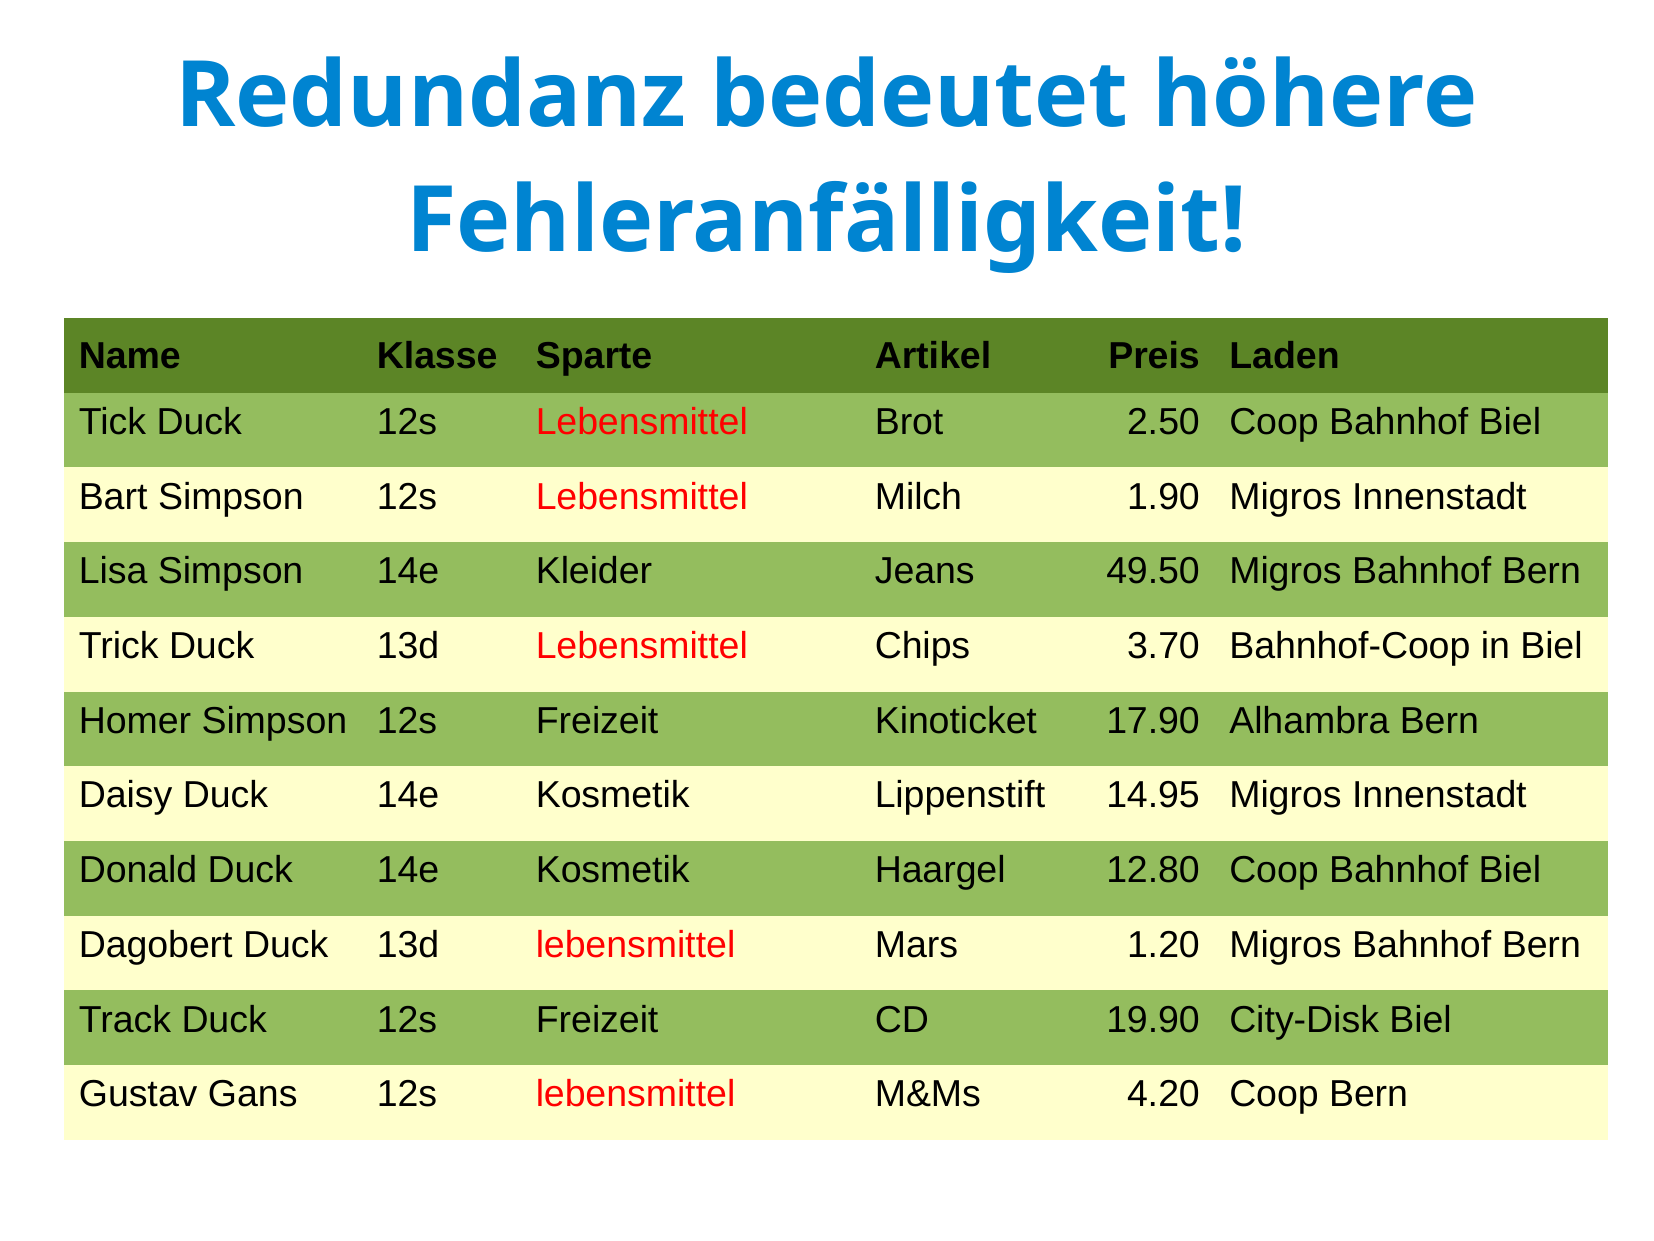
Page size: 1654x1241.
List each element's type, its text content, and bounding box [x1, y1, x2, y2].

table_cell City-Disk Biel [1215, 990, 1608, 1065]
table_cell 1.20 [1088, 916, 1215, 990]
table_cell Donald Duck [64, 841, 362, 916]
table_cell Freizeit [521, 692, 860, 766]
table_cell Lippenstift [860, 766, 1088, 841]
table_cell Dagobert Duck [64, 916, 362, 990]
table_cell Homer Simpson [64, 692, 362, 766]
table_cell Coop Bern [1215, 1065, 1608, 1140]
table_cell 12.80 [1088, 841, 1215, 916]
table_cell Trick Duck [64, 617, 362, 692]
table_cell M&Ms [860, 1065, 1088, 1140]
title Redundanz bedeutet höhere Fehleranfälligkeit! [82, 45, 1571, 261]
table_cell Milch [860, 467, 1088, 542]
table_cell Migros Bahnhof Bern [1215, 916, 1608, 990]
table_cell Kosmetik [521, 766, 860, 841]
table_cell 4.20 [1088, 1065, 1215, 1140]
table_cell Migros Innenstadt [1215, 766, 1608, 841]
table_cell CD [860, 990, 1088, 1065]
table_cell Lebensmittel [521, 617, 860, 692]
table_header Preis [1088, 318, 1215, 393]
table_cell Migros Bahnhof Bern [1215, 542, 1608, 617]
table_cell Alhambra Bern [1215, 692, 1608, 766]
table_cell Bart Simpson [64, 467, 362, 542]
table_cell 12s [362, 990, 521, 1065]
table_cell 17.90 [1088, 692, 1215, 766]
table_cell lebensmittel [521, 1065, 860, 1140]
table_cell Chips [860, 617, 1088, 692]
table_cell 14e [362, 766, 521, 841]
table_cell Daisy Duck [64, 766, 362, 841]
table_cell Track Duck [64, 990, 362, 1065]
table_cell 12s [362, 467, 521, 542]
table_cell Freizeit [521, 990, 860, 1065]
table_cell 49.50 [1088, 542, 1215, 617]
table_cell 14e [362, 841, 521, 916]
table_cell 14e [362, 542, 521, 617]
table_cell 14.95 [1088, 766, 1215, 841]
table_cell 3.70 [1088, 617, 1215, 692]
table_header Name [64, 318, 362, 393]
table_cell Migros Innenstadt [1215, 467, 1608, 542]
table_cell 2.50 [1088, 393, 1215, 467]
table_cell Kosmetik [521, 841, 860, 916]
table_cell Lebensmittel [521, 467, 860, 542]
table_cell Gustav Gans [64, 1065, 362, 1140]
table_header Artikel [860, 318, 1088, 393]
table_cell 19.90 [1088, 990, 1215, 1065]
table_header Sparte [521, 318, 860, 393]
table_cell Lebensmittel [521, 393, 860, 467]
table_cell 12s [362, 1065, 521, 1140]
table_cell Brot [860, 393, 1088, 467]
table_header Laden [1215, 318, 1608, 393]
table_cell lebensmittel [521, 916, 860, 990]
table_cell Kinoticket [860, 692, 1088, 766]
table_cell 12s [362, 692, 521, 766]
table_cell Jeans [860, 542, 1088, 617]
table_header Klasse [362, 318, 521, 393]
table_cell Coop Bahnhof Biel [1215, 841, 1608, 916]
table_cell Kleider [521, 542, 860, 617]
table_cell 1.90 [1088, 467, 1215, 542]
table_cell 12s [362, 393, 521, 467]
table_cell Tick Duck [64, 393, 362, 467]
table_cell Mars [860, 916, 1088, 990]
table_cell 13d [362, 916, 521, 990]
table_cell Coop Bahnhof Biel [1215, 393, 1608, 467]
table_cell 13d [362, 617, 521, 692]
table_cell Haargel [860, 841, 1088, 916]
table_cell Bahnhof-Coop in Biel [1215, 617, 1608, 692]
table_cell Lisa Simpson [64, 542, 362, 617]
